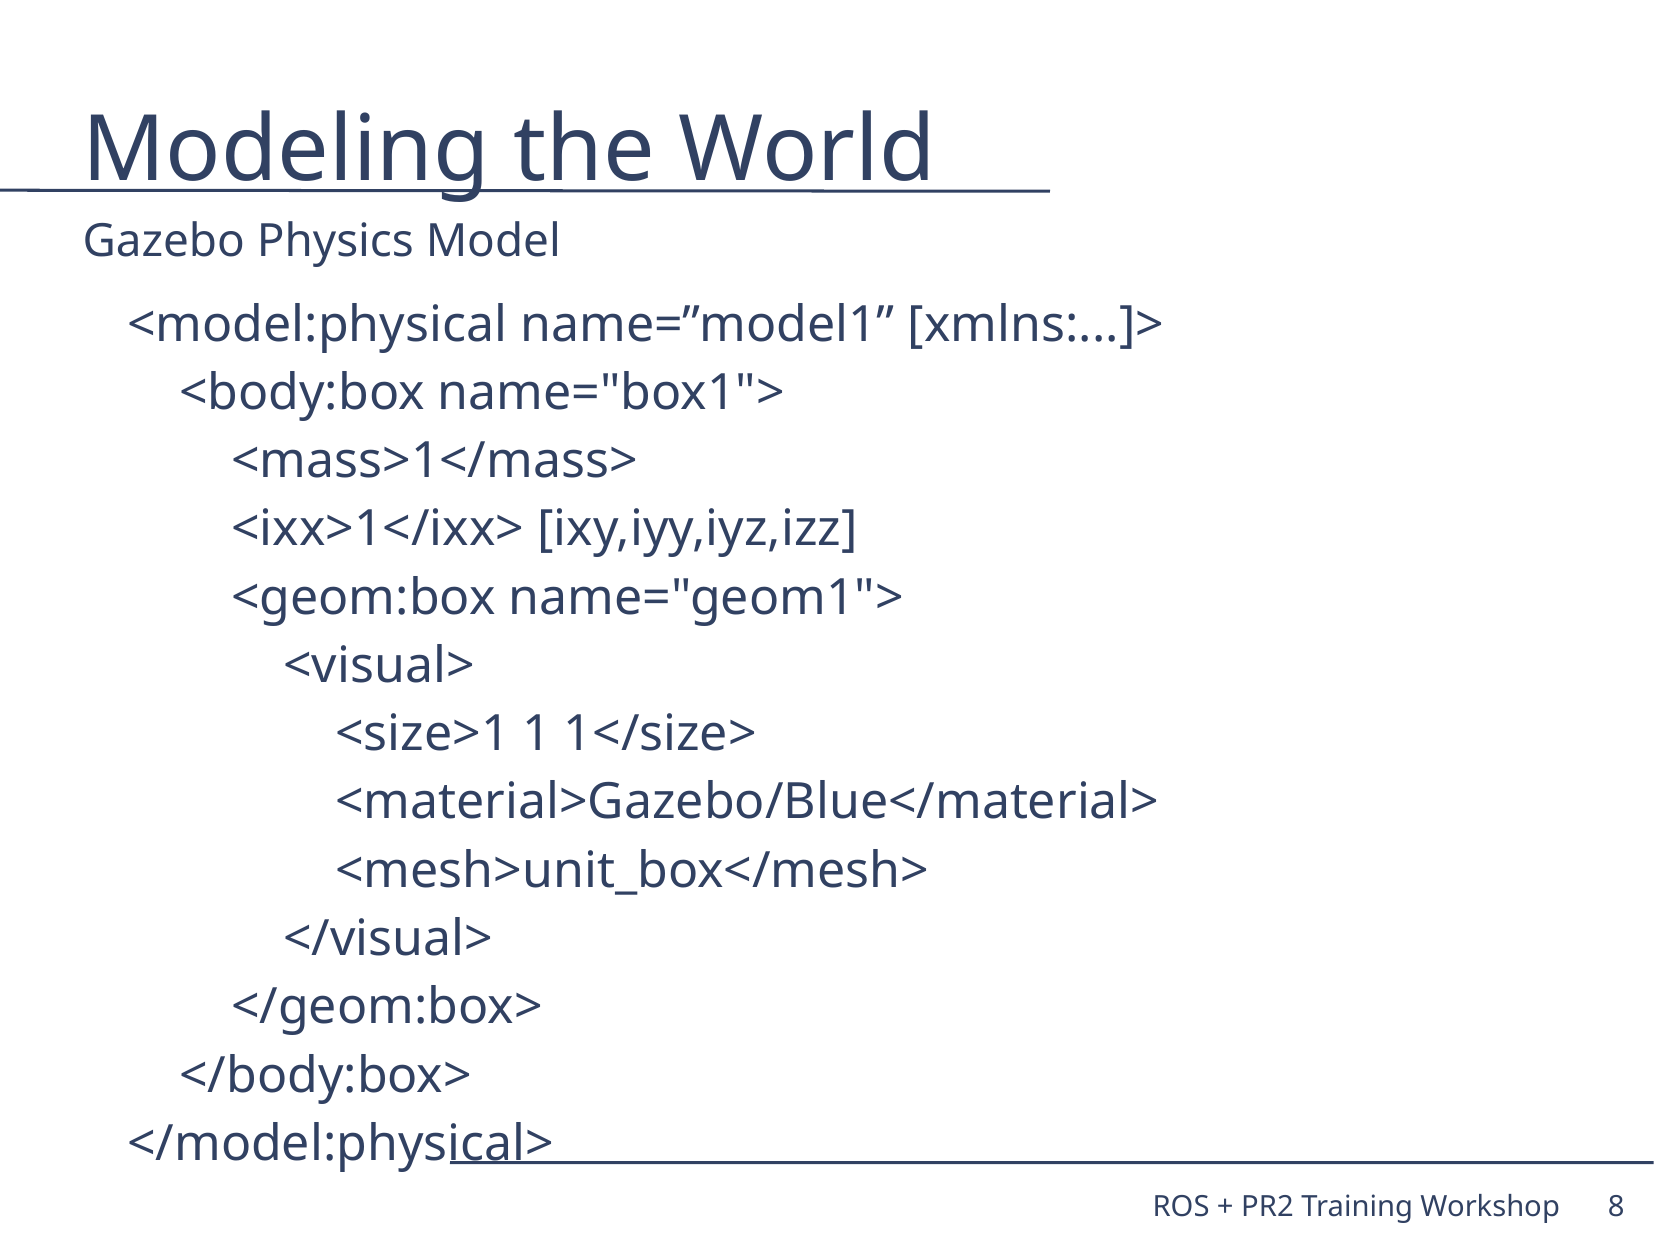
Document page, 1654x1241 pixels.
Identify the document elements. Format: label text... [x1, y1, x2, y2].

text_box <model:physical name=”model1” [xmlns:...]> <body:box name="box1"> <mass>1</mass> <ixx>1</ixx> [ixy,iyy,iyz,izz] <geom:box name="geom1"> <visual> <size>1 1 1</size> <material>Gazebo/Blue</material> <mesh>unit_box</mesh> </visual> </geom:box> </body:box> </model:physical> **ROS provides URDF parser [112, 280, 1538, 1169]
title Modeling the World Gazebo Physics Model [82, 73, 1571, 281]
